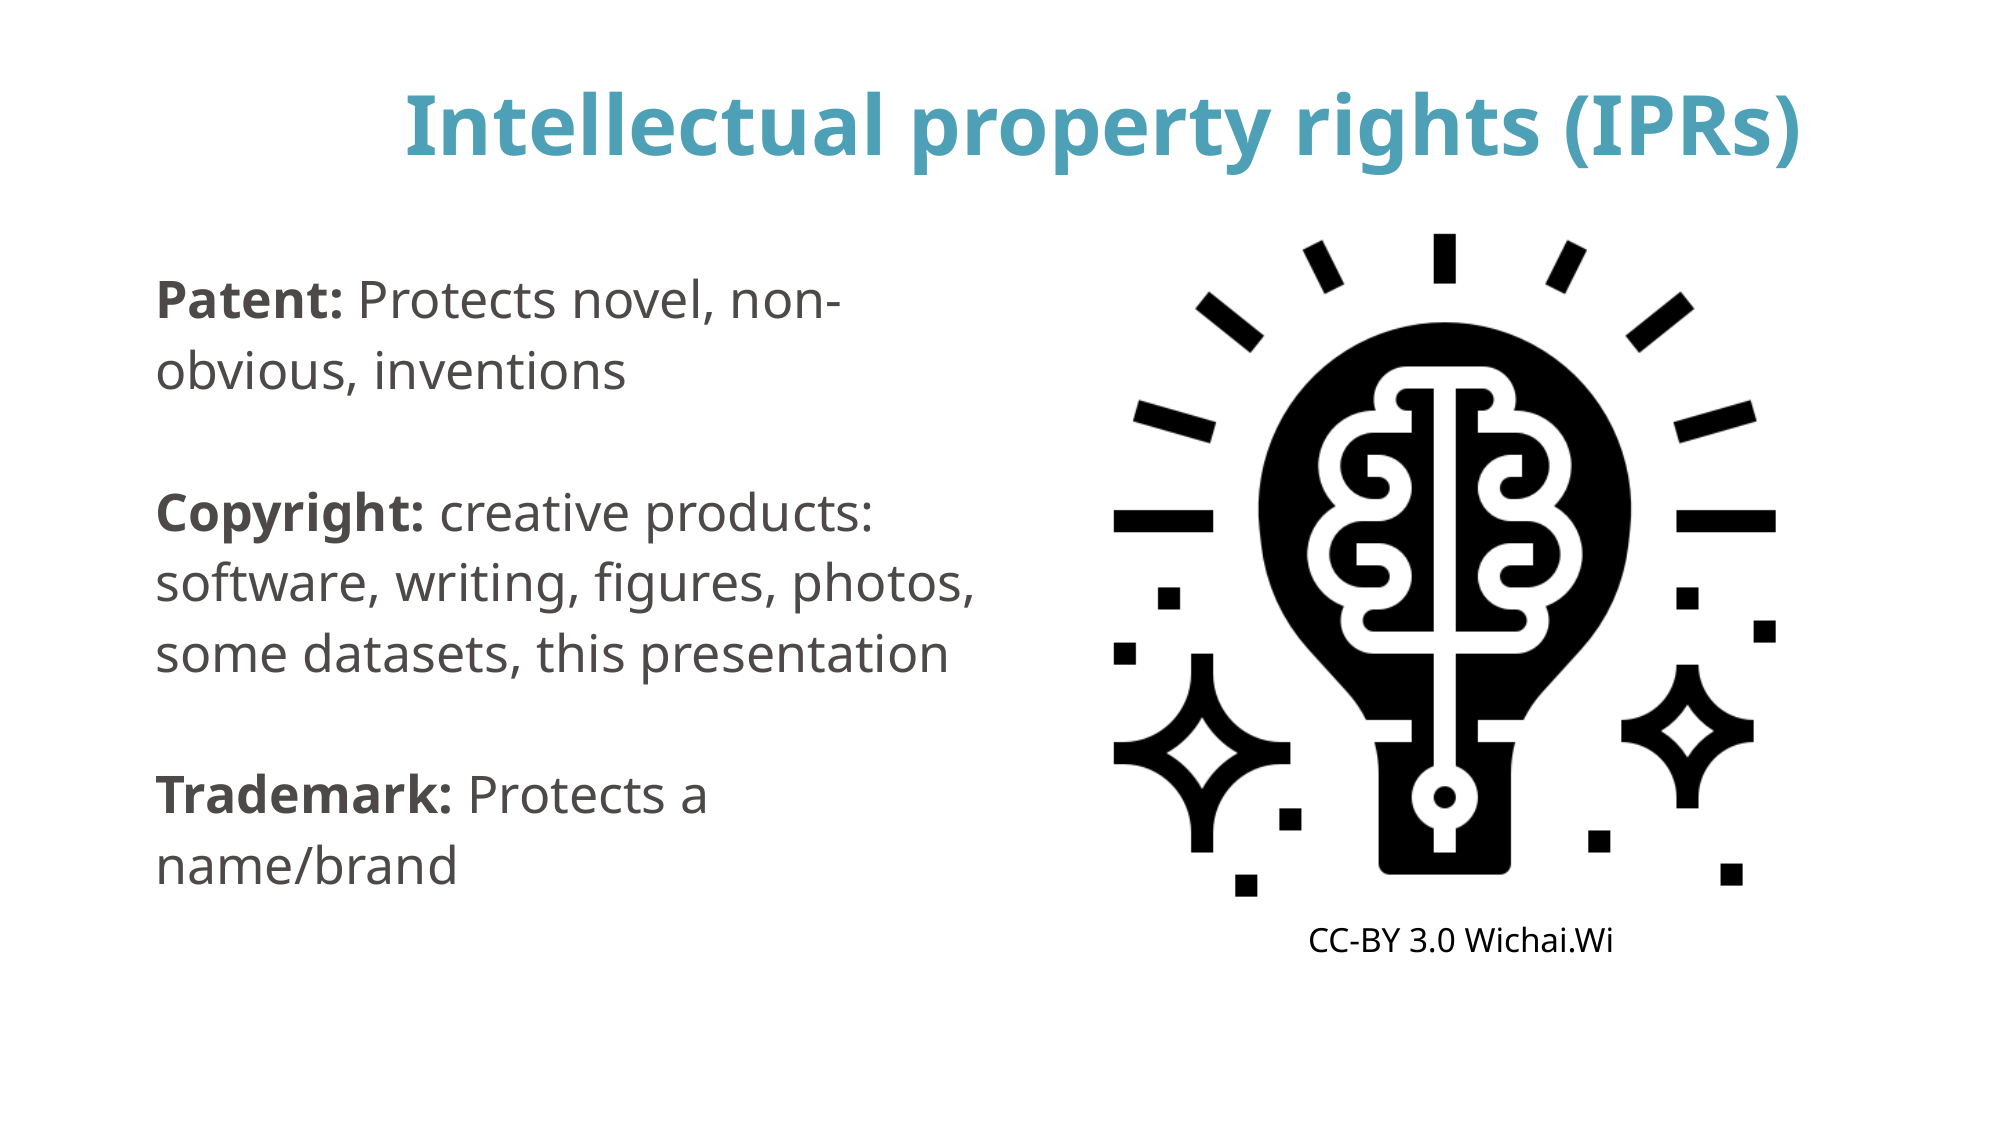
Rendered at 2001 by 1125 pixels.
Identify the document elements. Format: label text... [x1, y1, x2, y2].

list Patent: Protects novel, non-obvious, inventions Copyright: creative products: software, writing, figures, photos, some datasets, this presentation Trademark: Protects a name/brand [99, 263, 979, 916]
picture [1092, 212, 1798, 919]
text_box Intellectual property rights (IPRs) [390, 59, 1610, 212]
text_box CC-BY 3.0 Wichai.Wi [1293, 909, 1610, 958]
